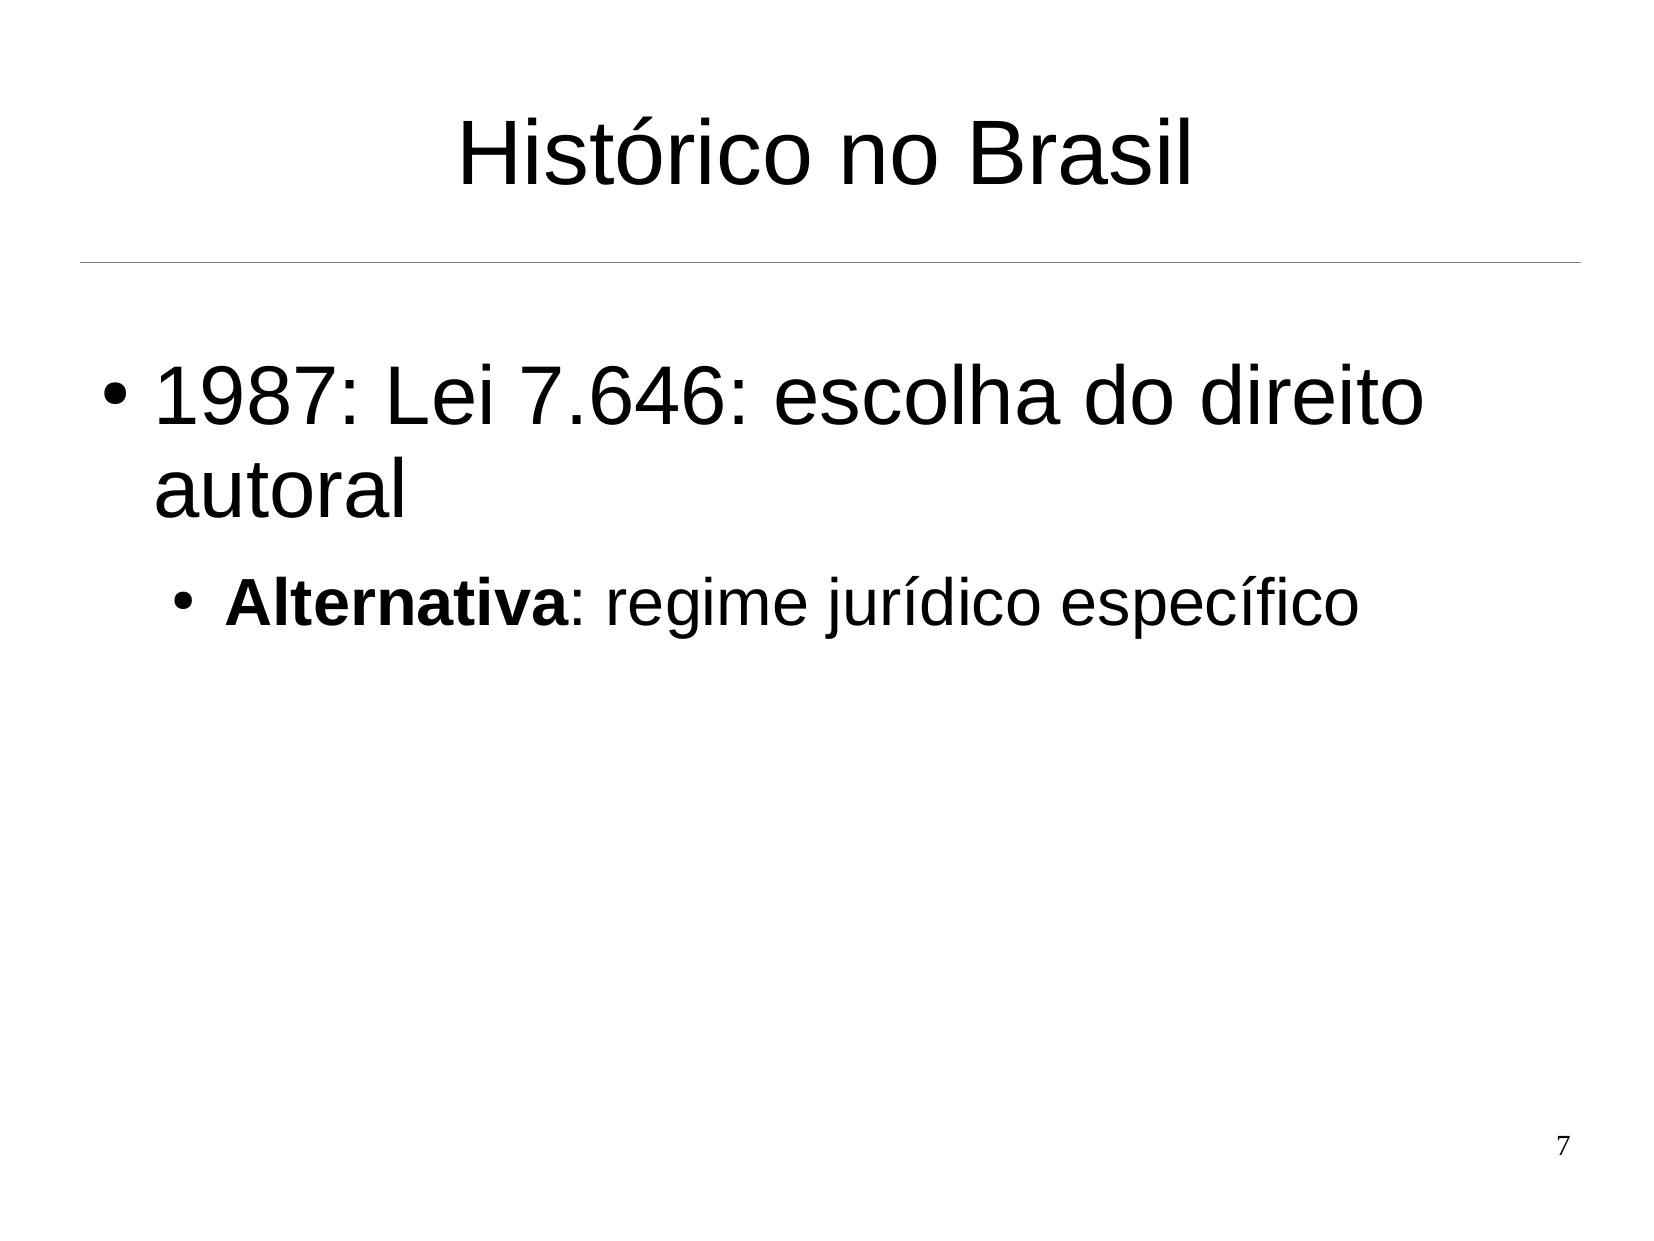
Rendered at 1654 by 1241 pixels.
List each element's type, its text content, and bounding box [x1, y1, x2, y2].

title Histórico no Brasil [82, 56, 1571, 250]
list 1987: Lei 7.646: escolha do direito autoral Alternativa: regime jurídico específico [82, 349, 1571, 1095]
